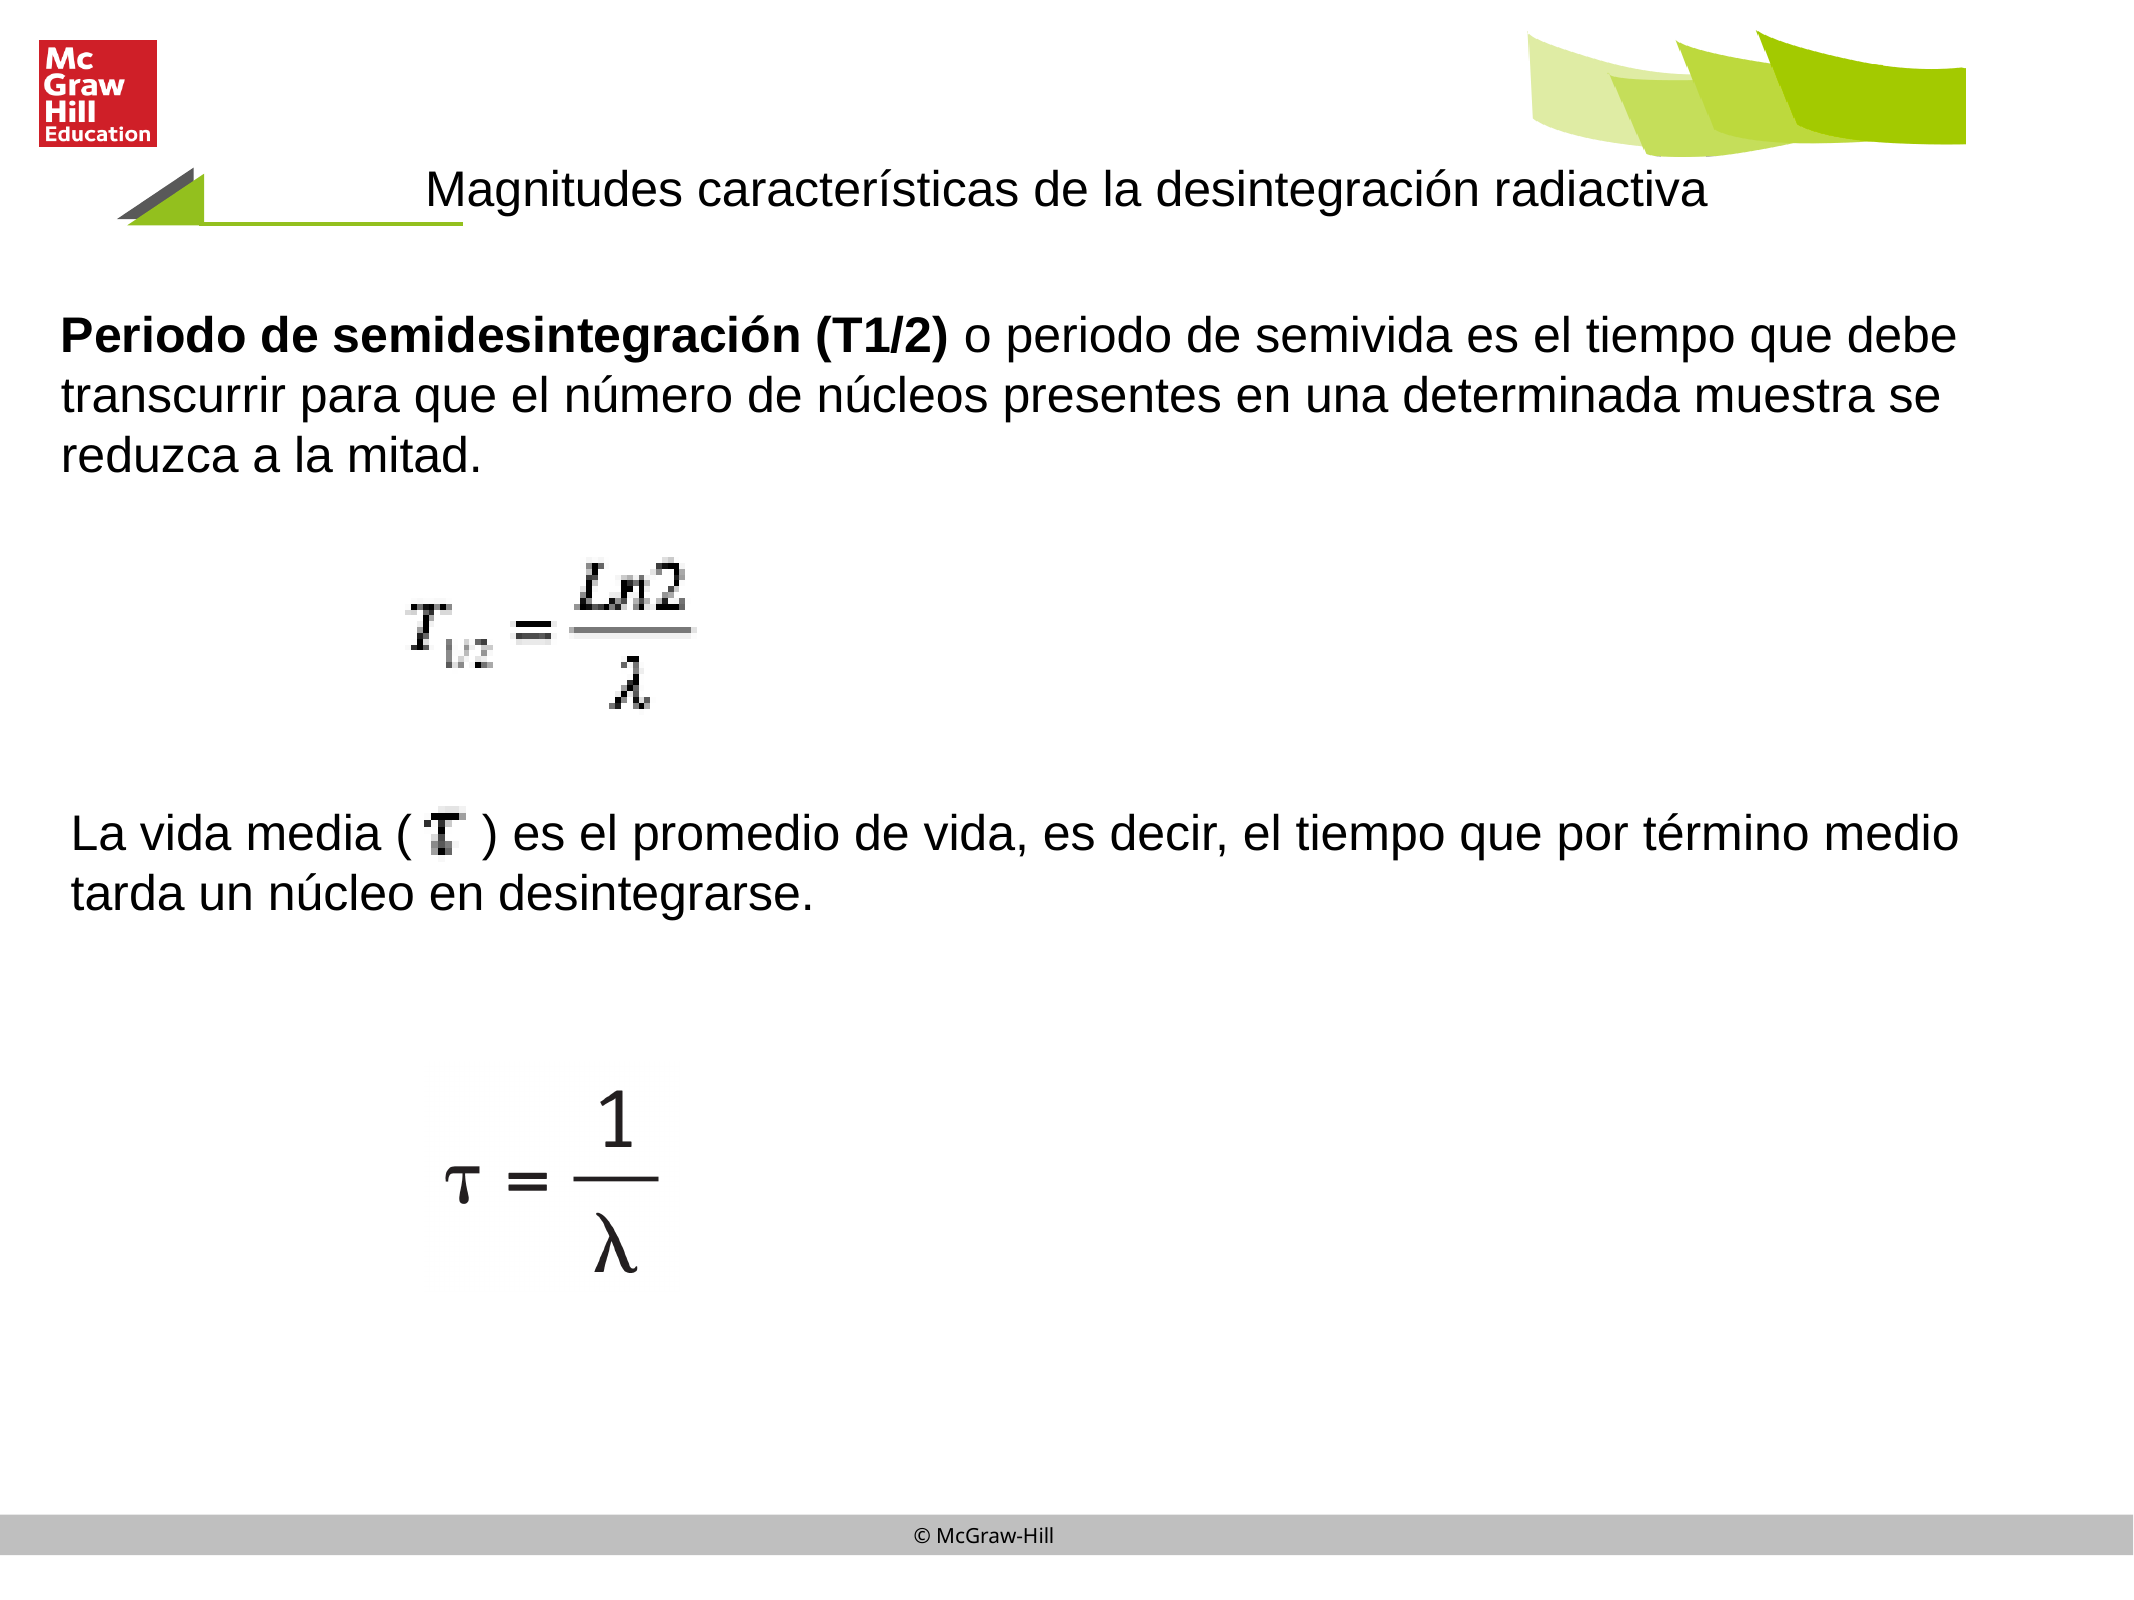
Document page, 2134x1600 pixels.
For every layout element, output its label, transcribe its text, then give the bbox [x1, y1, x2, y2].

picture [410, 799, 481, 878]
text_box © McGraw-Hill [707, 1514, 1261, 1555]
text_box Magnitudes características de la desintegración radiactiva [212, 148, 1922, 225]
picture [1387, 30, 1966, 157]
picture [39, 40, 157, 147]
picture [400, 540, 709, 721]
text_box Periodo de semidesintegración (T1/2) o periodo de semivida es el tiempo que debe transcurrir para que el número de núcleos presentes en una determinada muestra se reduzca a la mitad. [52, 233, 2031, 491]
text_box [116, 167, 205, 226]
text_box La vida media ( ) es el promedio de vida, es decir, el tiempo que por término medio tarda un núcleo en desintegrarse. [62, 731, 1988, 929]
text_box [0, 1514, 2134, 1556]
picture [424, 1061, 680, 1292]
